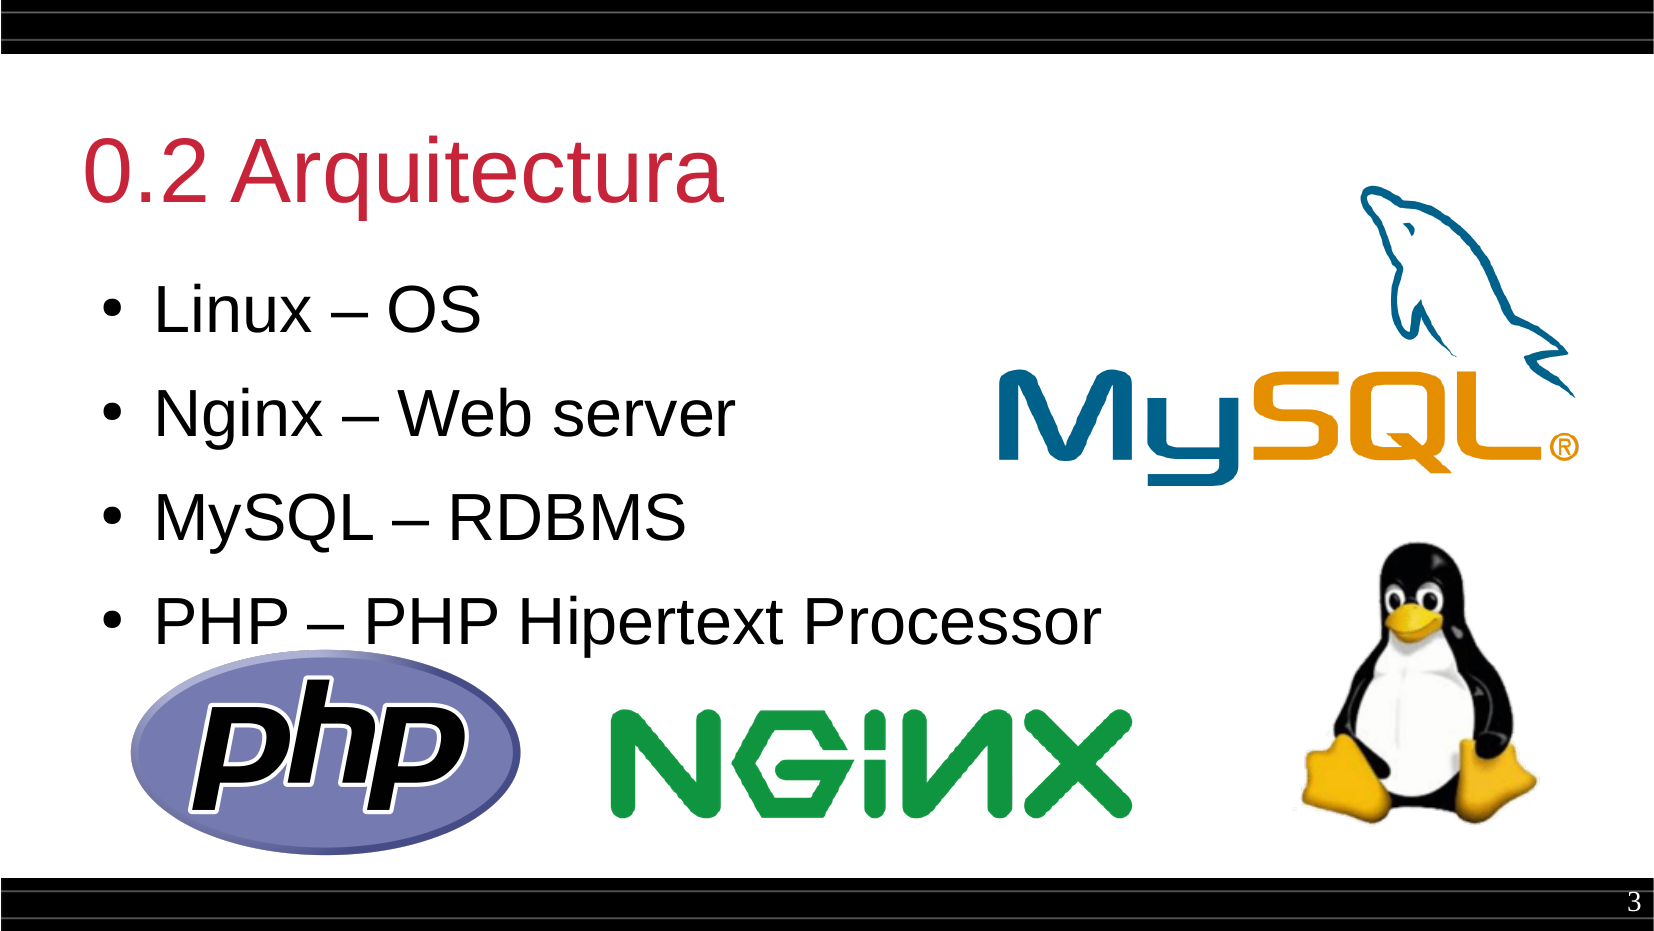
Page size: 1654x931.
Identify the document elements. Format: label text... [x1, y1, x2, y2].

picture [1181, 539, 1651, 828]
list Linux – OS Nginx – Web server MySQL – RDBMS PHP – PHP Hipertext Processor [82, 271, 1571, 851]
title 0.2 Arquitectura [82, 92, 1571, 249]
picture [1, 878, 1654, 931]
picture [998, 185, 1579, 486]
picture [600, 700, 1142, 826]
picture [1, 0, 1654, 54]
picture [125, 644, 526, 861]
